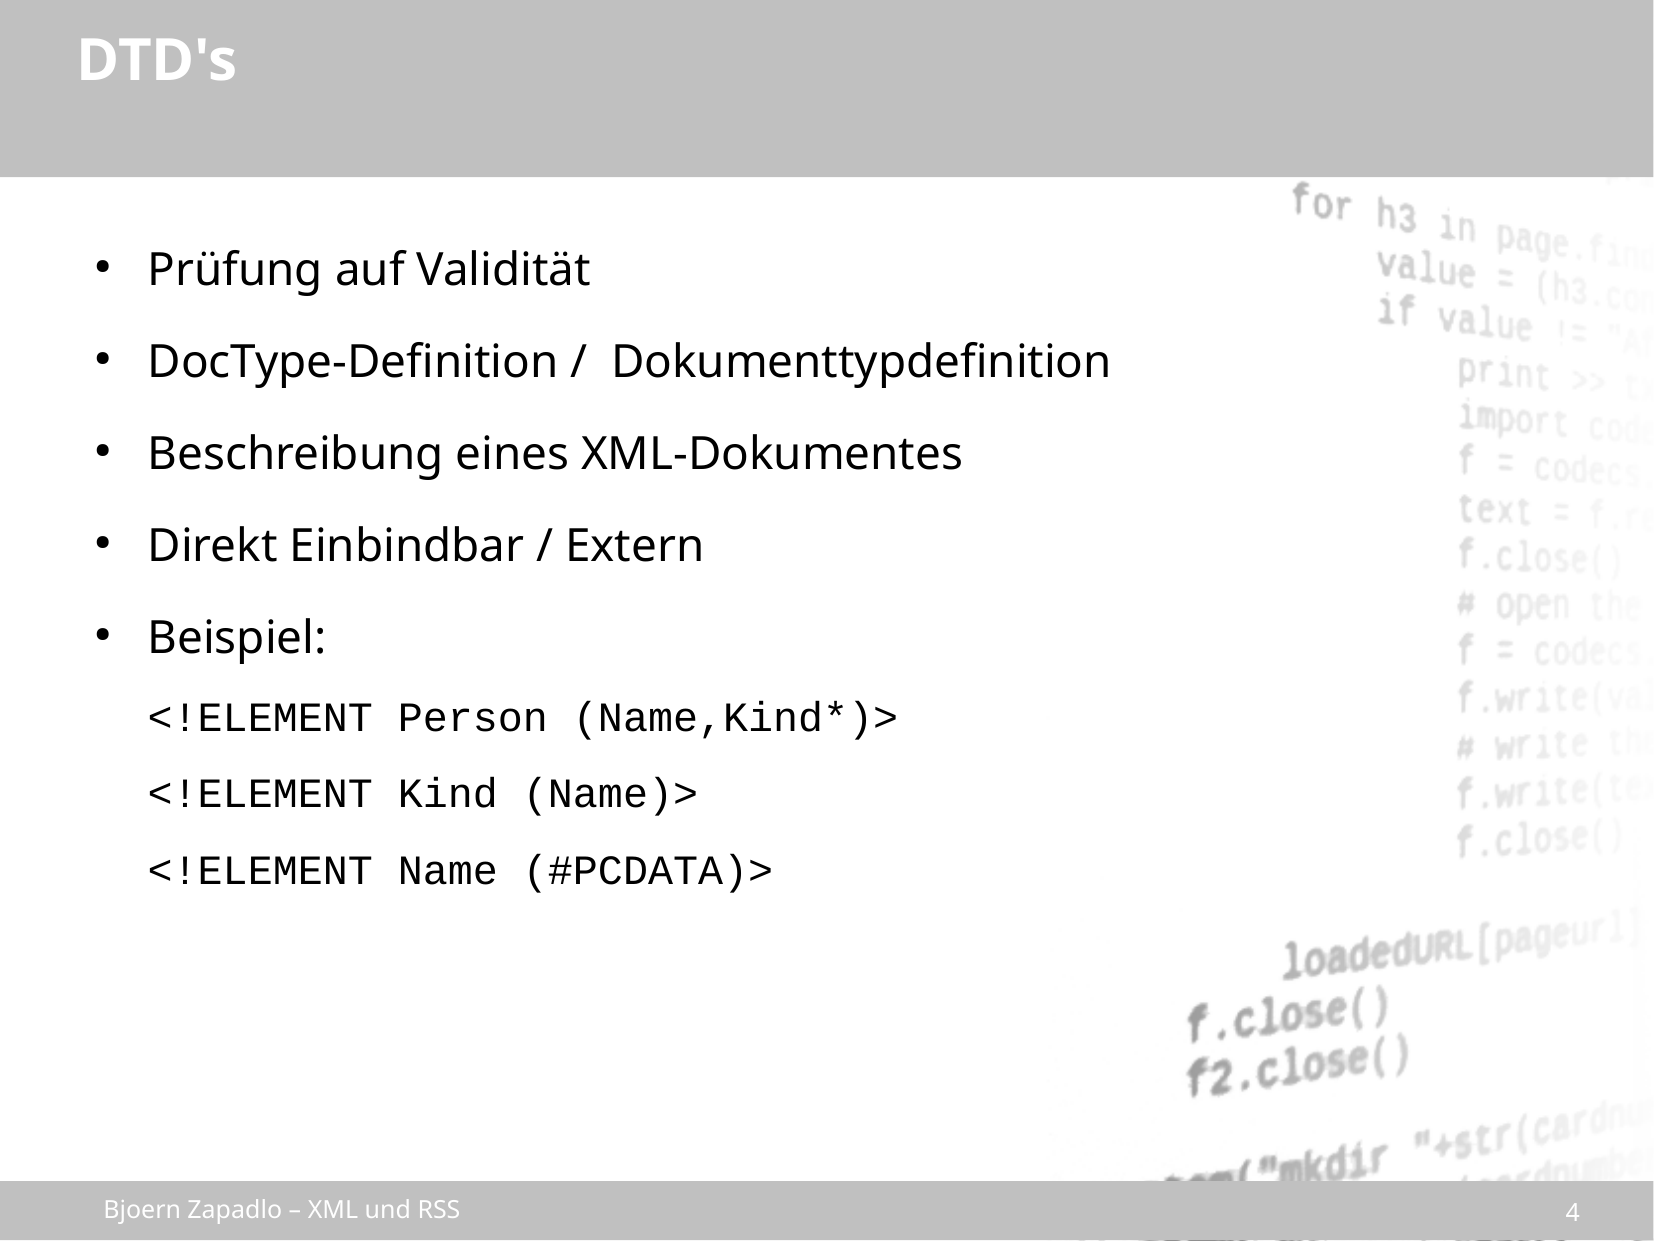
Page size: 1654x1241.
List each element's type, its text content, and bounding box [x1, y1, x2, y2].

title DTD's [76, 17, 1566, 210]
list Prüfung auf Validität DocType-Definition / Dokumenttypdefinition Beschreibung eines XML-Dokumentes Direkt Einbindbar / Extern Beispiel: <!ELEMENT Person (Name,Kind*)> <!ELEMENT Kind (Name)> <!ELEMENT Name (#PCDATA)> [76, 236, 1566, 1041]
picture [0, 178, 1654, 1181]
